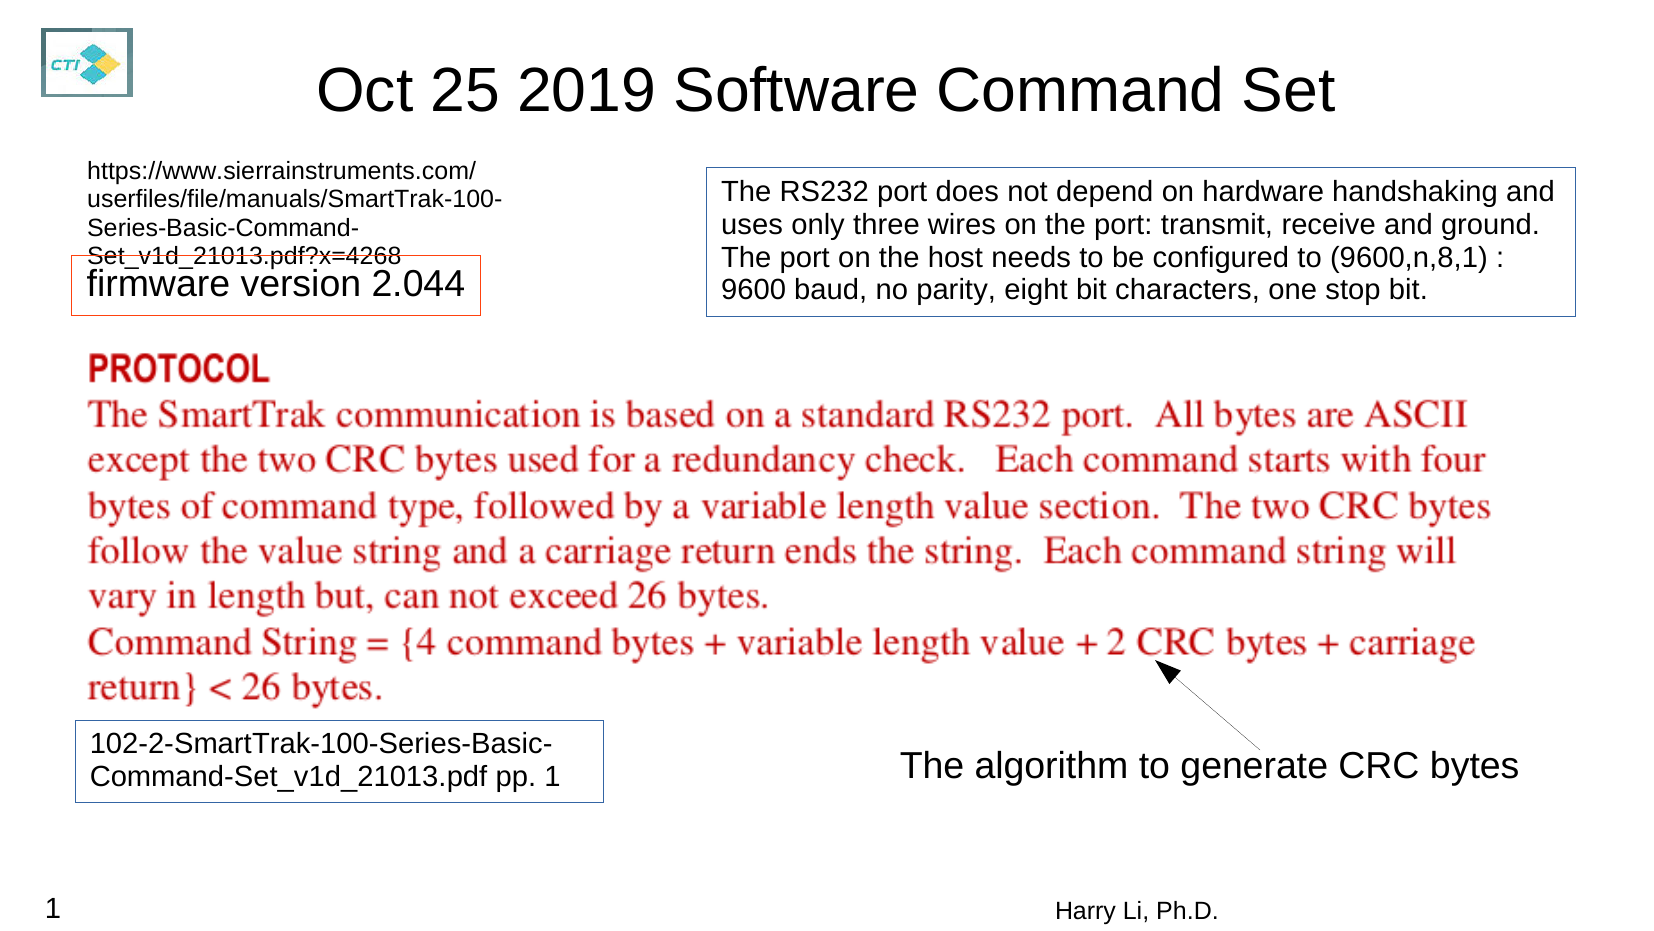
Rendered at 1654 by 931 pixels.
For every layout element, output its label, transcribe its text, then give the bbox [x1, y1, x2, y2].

text_box 102-2-SmartTrak-100-Series-Basic-Command-Set_v1d_21013.pdf pp. 1 [75, 720, 604, 803]
title Oct 25 2019 Software Command Set [82, 10, 1571, 166]
text_box firmware version 2.044 [71, 255, 481, 316]
text_box The algorithm to generate CRC bytes [885, 736, 1576, 797]
picture [81, 343, 1498, 714]
text_box 1 [29, 885, 106, 931]
picture [41, 28, 133, 97]
text_box Harry Li, Ph.D. [1040, 888, 1585, 931]
text_box https://www.sierrainstruments.com/userfiles/file/manuals/SmartTrak-100-Series-Basic-Command-Set_v1d_21013.pdf?x=4268 [72, 150, 586, 253]
text_box The RS232 port does not depend on hardware handshaking and uses only three wires on the port: transmit, receive and ground. The port on the host needs to be configured to (9600,n,8,1) : 9600 baud, no parity, eight bit characters, one stop bit. [706, 167, 1576, 317]
